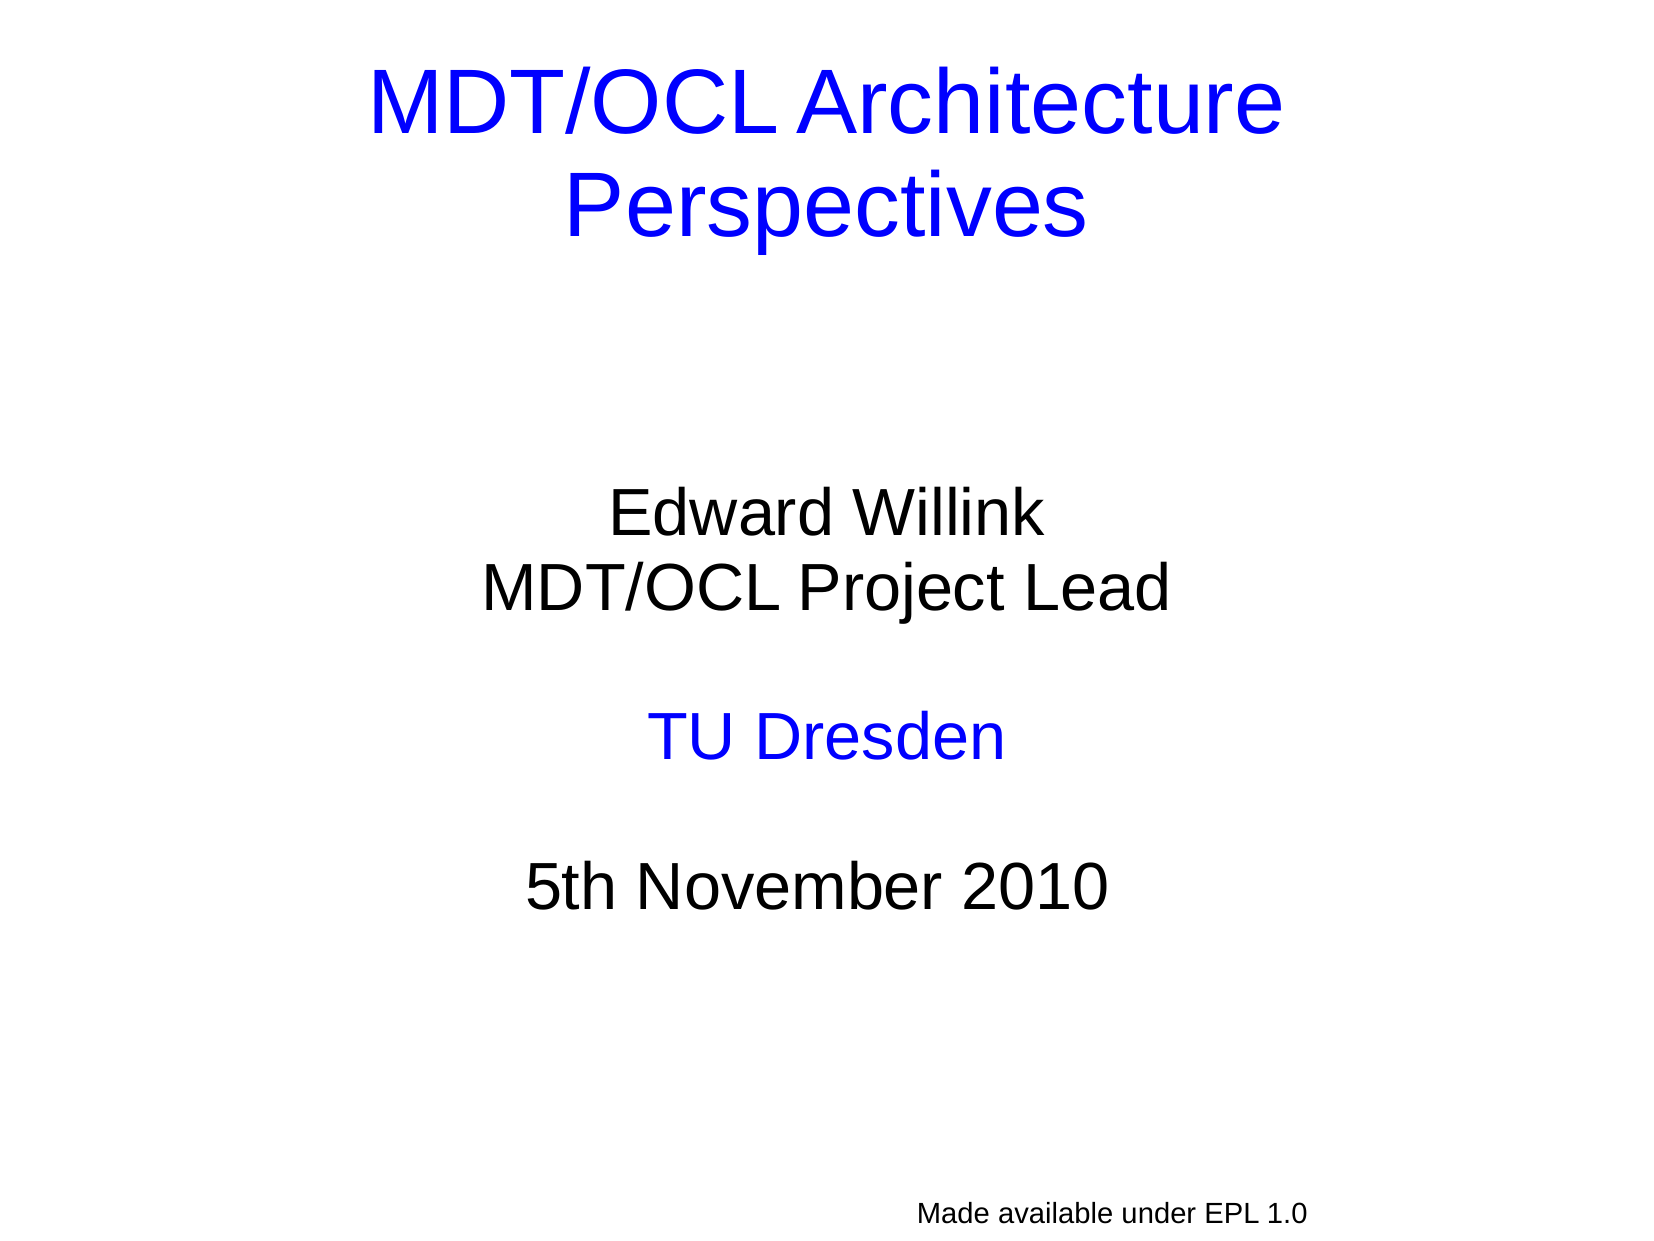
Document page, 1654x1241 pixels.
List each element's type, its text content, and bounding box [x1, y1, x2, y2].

title MDT/OCL Architecture Perspectives [82, 50, 1571, 256]
subtitle Edward Willink MDT/OCL Project Lead TU Dresden 5th November 2010 [82, 290, 1571, 1109]
